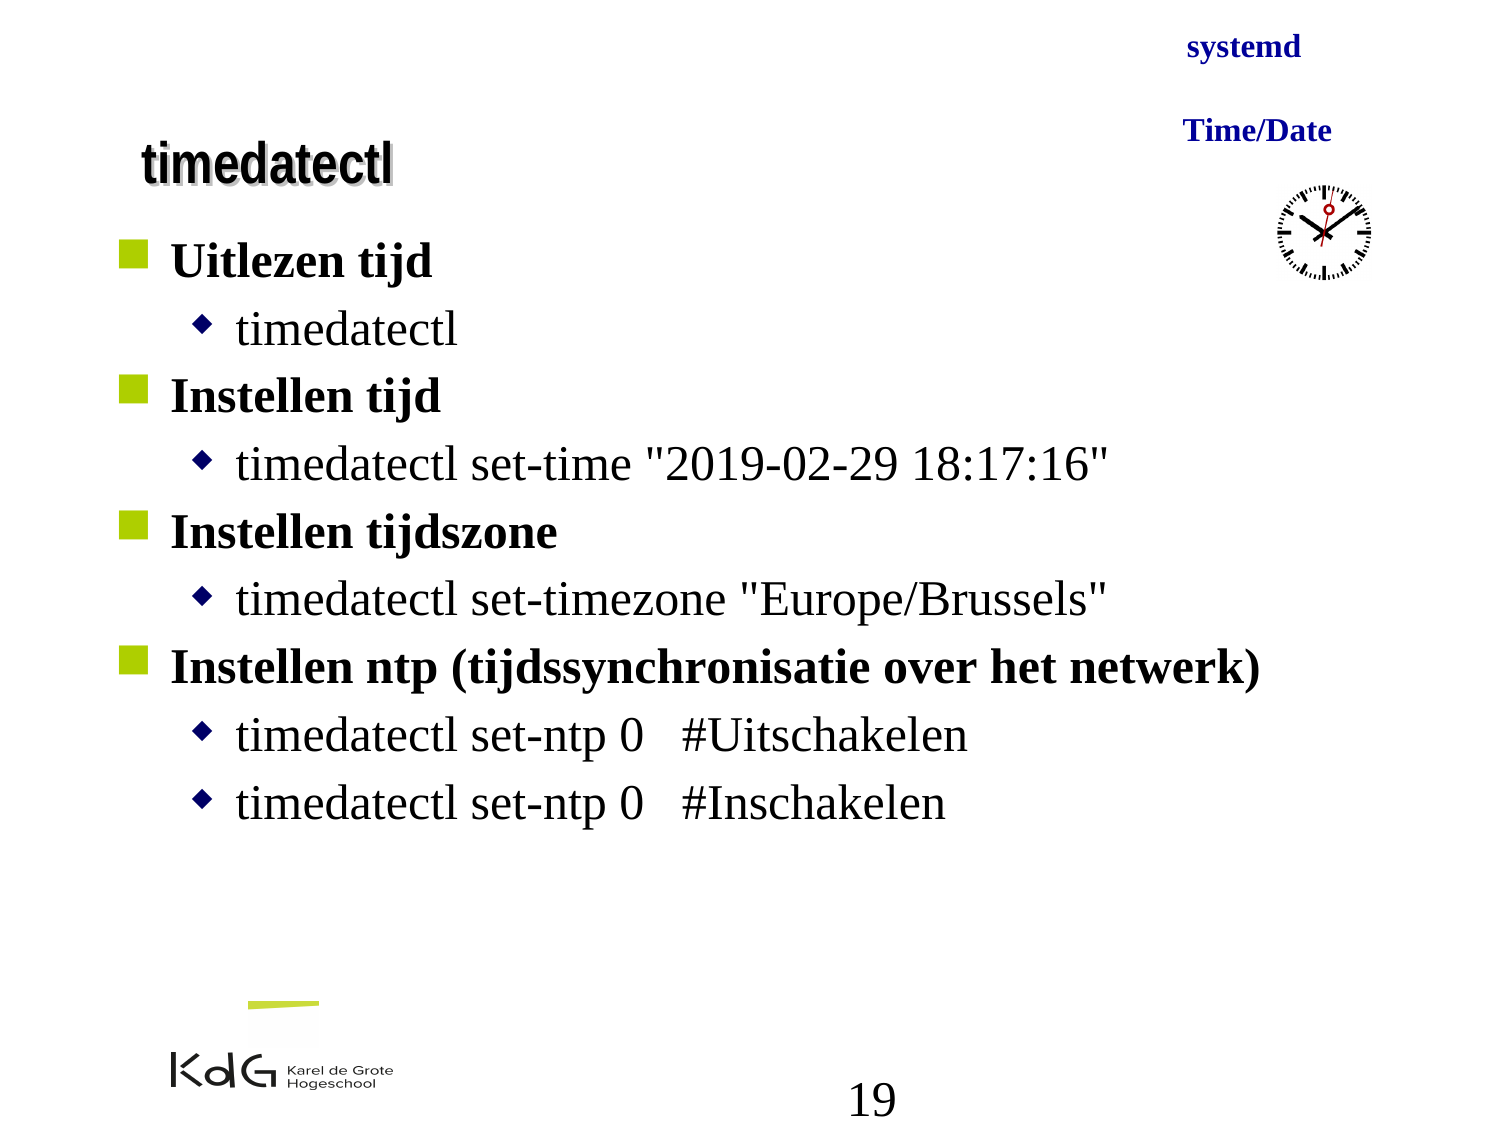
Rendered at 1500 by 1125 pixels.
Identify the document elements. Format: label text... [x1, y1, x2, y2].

picture [171, 1052, 393, 1090]
title timedatectl [141, 72, 1447, 232]
picture [248, 1001, 319, 1048]
list Uitlezen tijd timedatectl Instellen tijd timedatectl set-time "2019-02-29 18:17:16" Instellen tijdszone timedatectl set-timezone "Europe/Brussels" Instellen ntp (tijdssynchronisatie over het netwerk) timedatectl set-ntp 0 #Uitschakelen timedatectl set-ntp 0 #Inschakelen [115, 232, 1466, 976]
text_box Time/Date [1053, 103, 1381, 157]
picture [1276, 184, 1372, 281]
